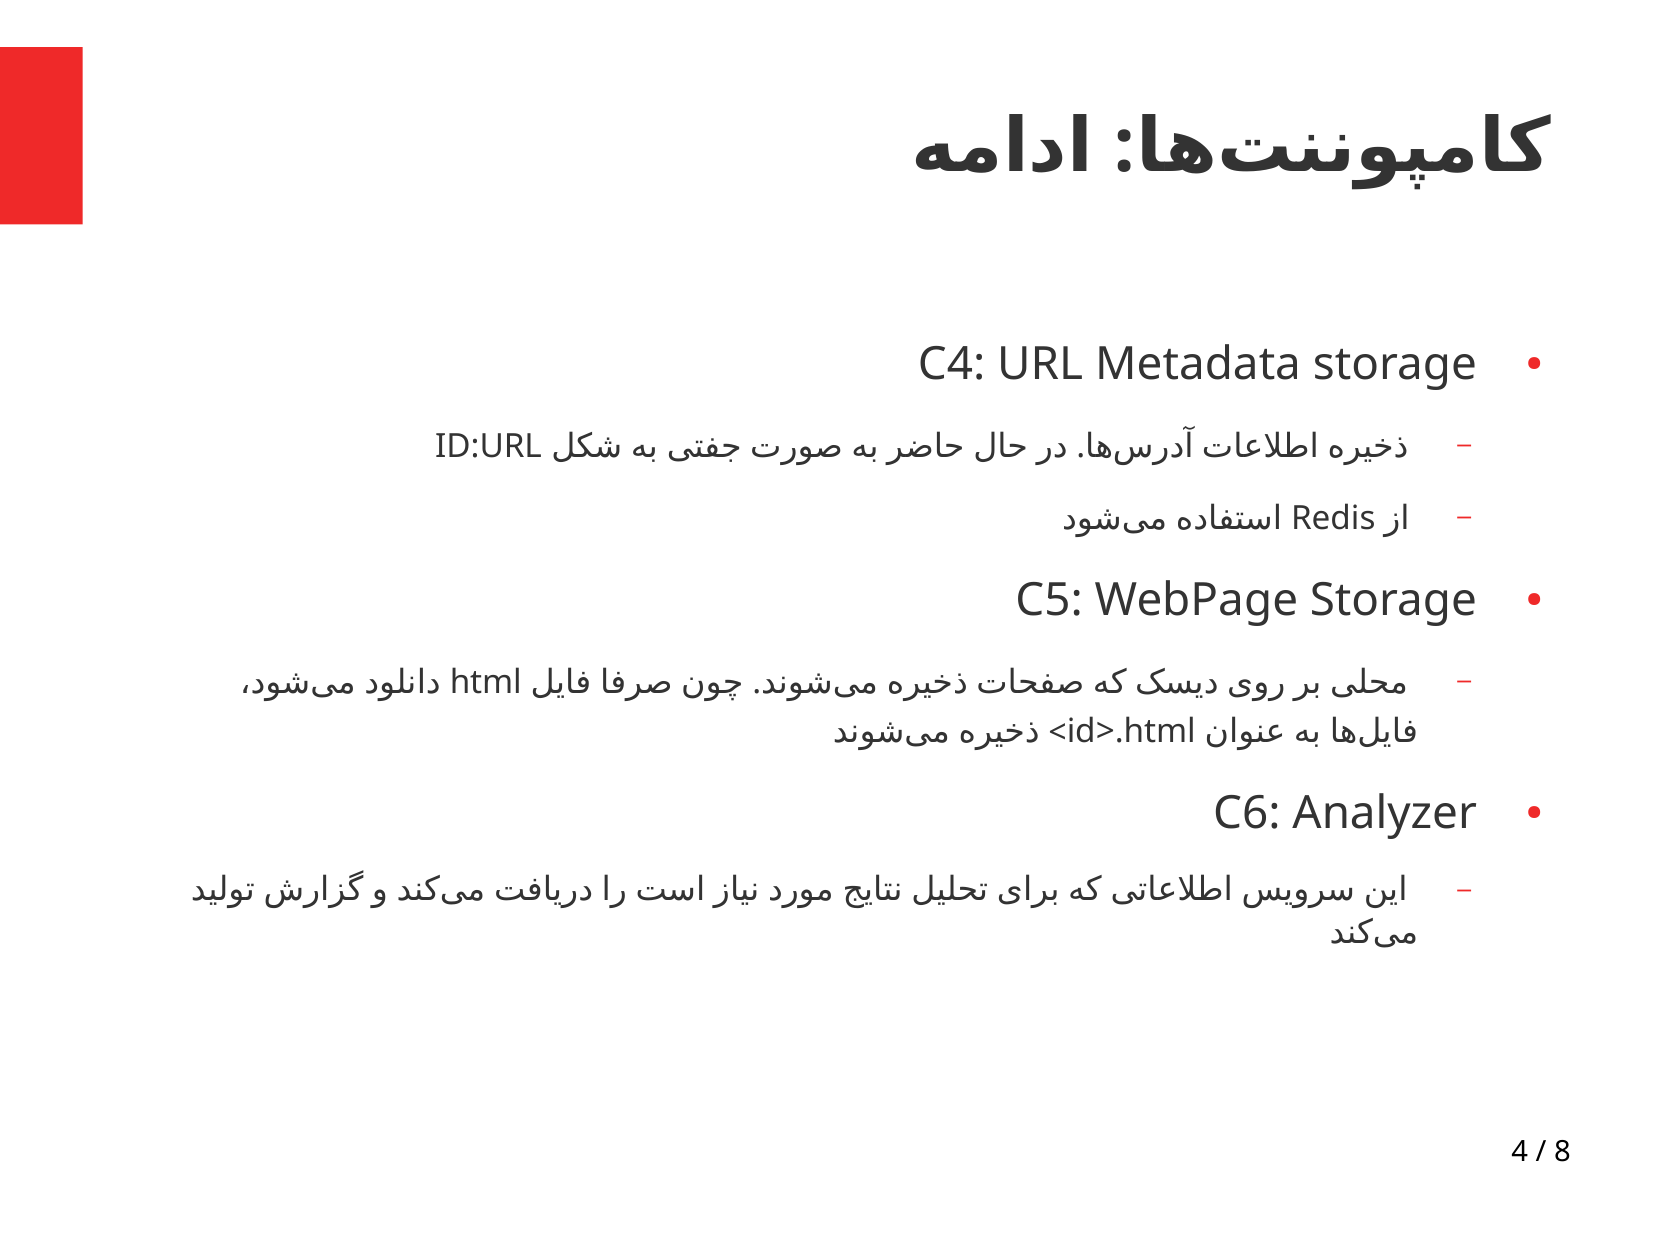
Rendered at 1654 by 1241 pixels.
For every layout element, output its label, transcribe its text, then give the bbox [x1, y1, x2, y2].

title کامپوننت‌ها: ادامه [118, 49, 1571, 257]
list C4: URL Metadata storage ذخیره اطلاعات آدرس‌ها. در حال حاضر به صورت جفتی به شکل ID:URL از Redis استفاده می‌شود C5: WebPage Storage محلی بر روی دیسک که صفحات ذخیره می‌شوند. چون صرفا فایل html دانلود می‌شود، فایل‌ها به عنوان id>.html> ذخیره می‌شوند C6: Analyzer این سرویس اطلاعاتی که برای تحلیل نتایج مورد نیاز است را دریافت می‌کند و گزارش تولید می‌کند [154, 330, 1561, 1047]
